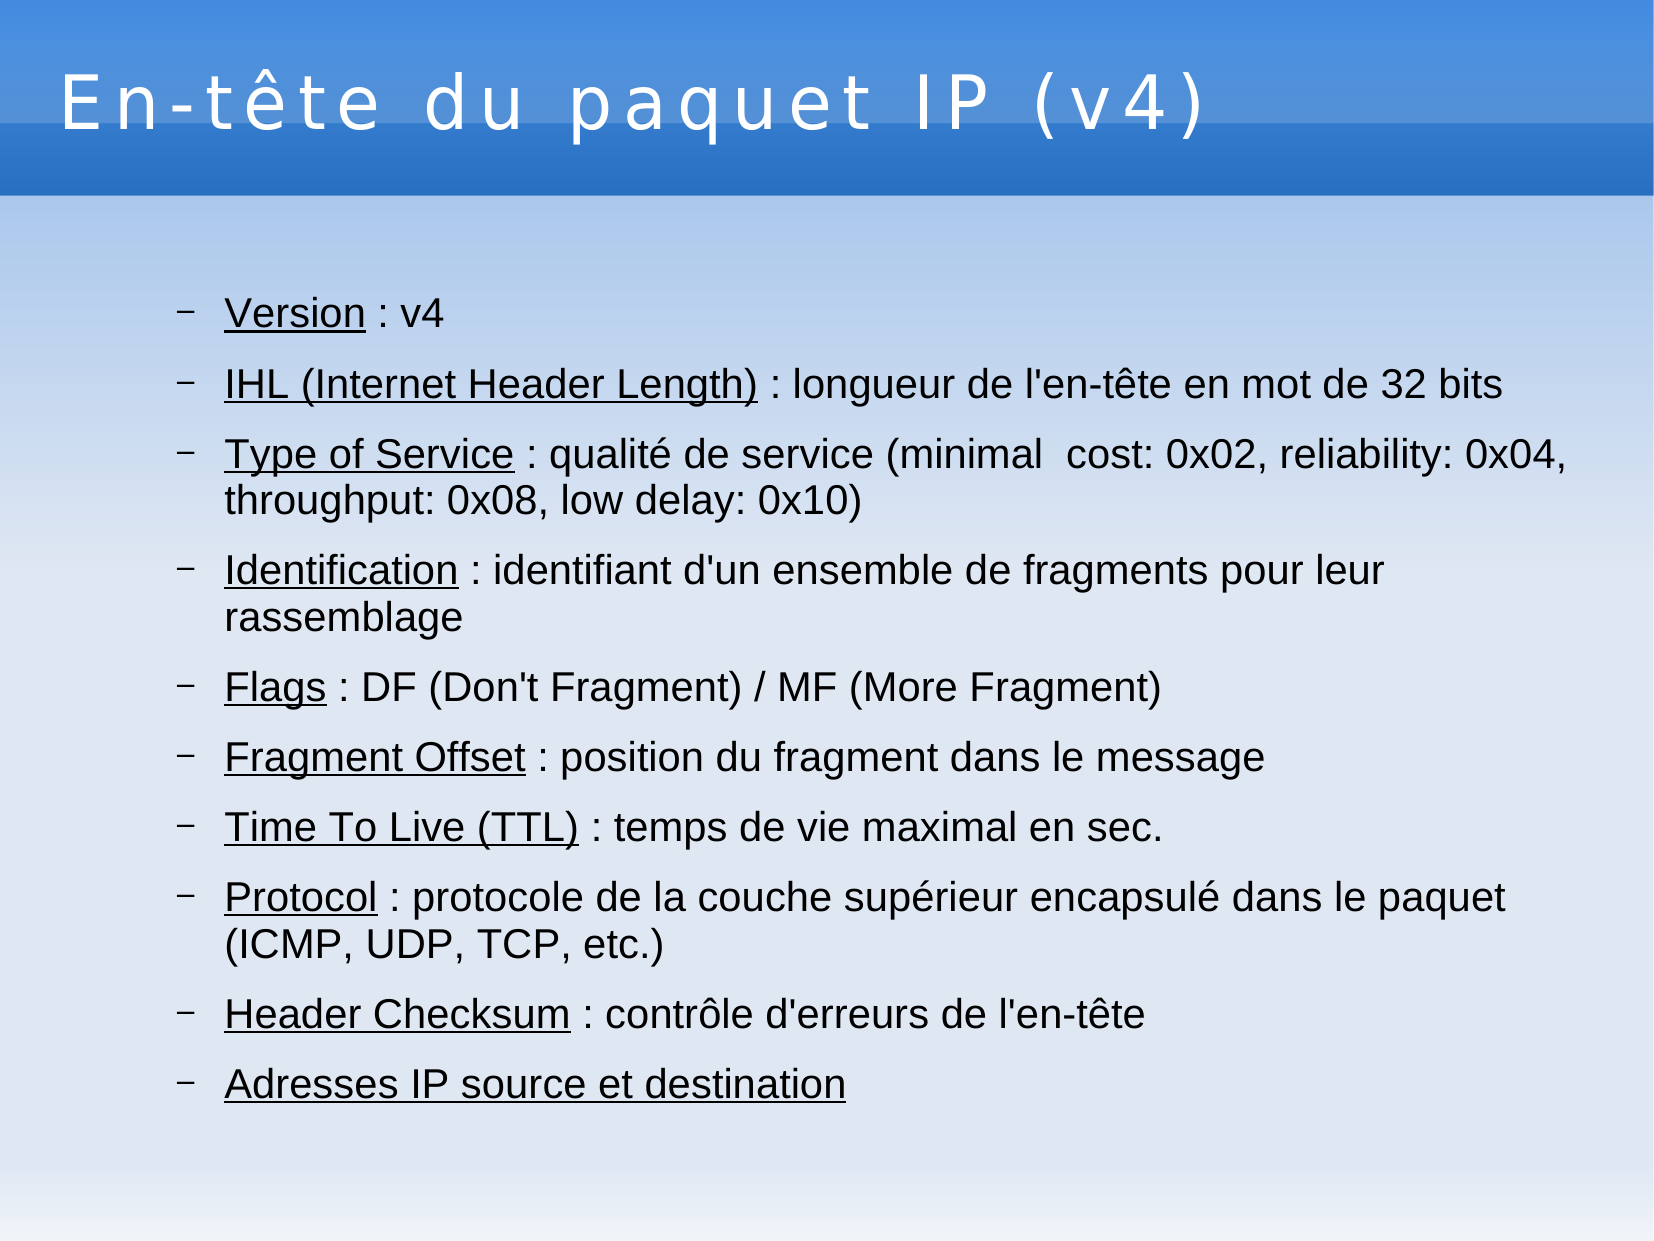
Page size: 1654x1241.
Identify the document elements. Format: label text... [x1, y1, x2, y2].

title En-tête du paquet IP (v4) [59, 29, 1270, 178]
picture [0, 0, 1654, 1241]
list Version : v4 IHL (Internet Header Length) : longueur de l'en-tête en mot de 32 bits Type of Service : qualité de service (minimal cost: 0x02, reliability: 0x04, throughput: 0x08, low delay: 0x10) Identification : identifiant d'un ensemble de fragments pour leur rassemblage Flags : DF (Don't Fragment) / MF (More Fragment) Fragment Offset : position du fragment dans le message Time To Live (TTL) : temps de vie maximal en sec. Protocol : protocole de la couche supérieur encapsulé dans le paquet (ICMP, UDP, TCP, etc.) Header Checksum : contrôle d'erreurs de l'en-tête Adresses IP source et destination [82, 290, 1571, 1114]
